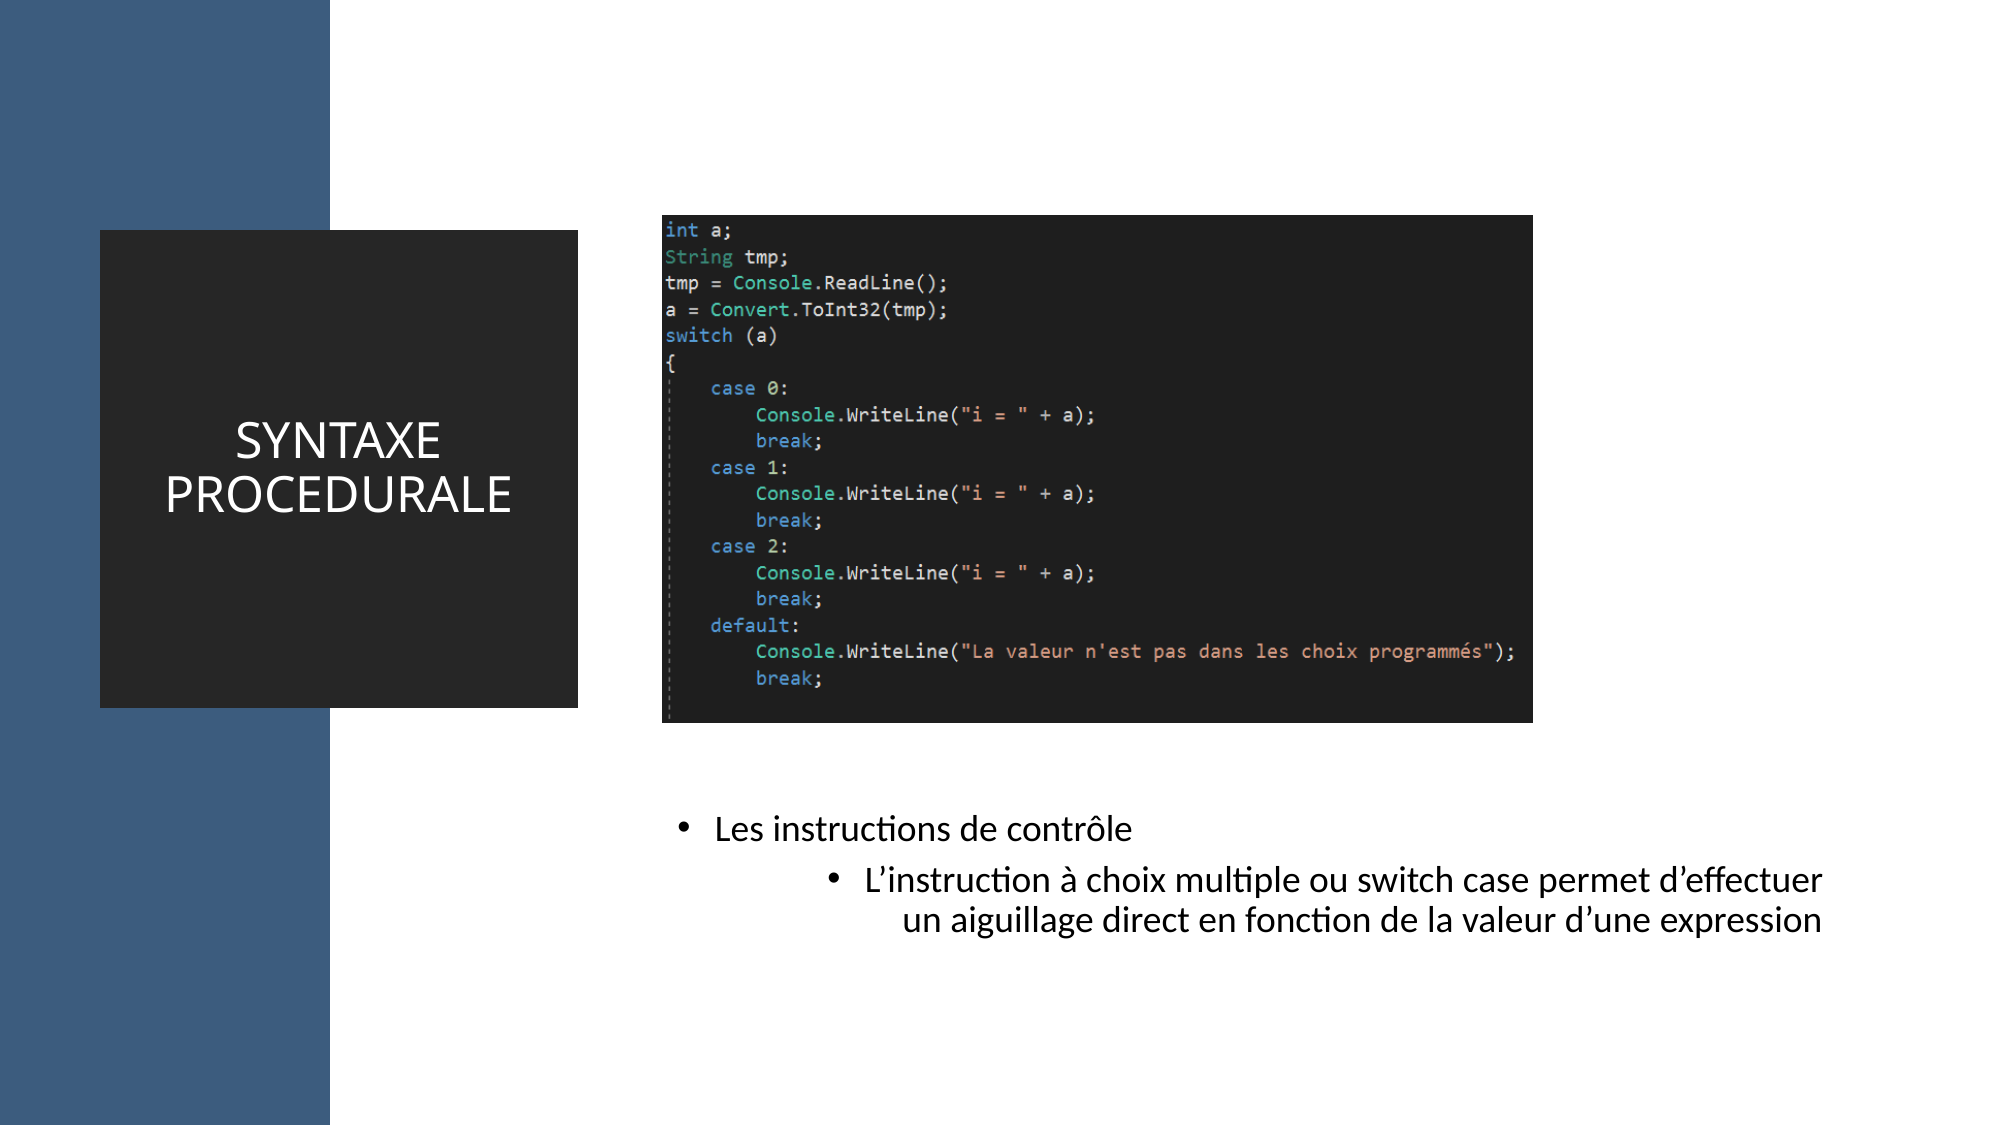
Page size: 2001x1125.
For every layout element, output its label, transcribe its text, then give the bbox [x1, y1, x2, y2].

title SYNTAXE PROCEDURALE [113, 243, 564, 694]
list Les instructions de contrôle L’instruction à choix multiple ou switch case permet d’effectuer un aiguillage direct en fonction de la valeur d’une expression [662, 801, 1842, 1014]
picture [662, 215, 1533, 723]
text_box [0, 0, 330, 1125]
